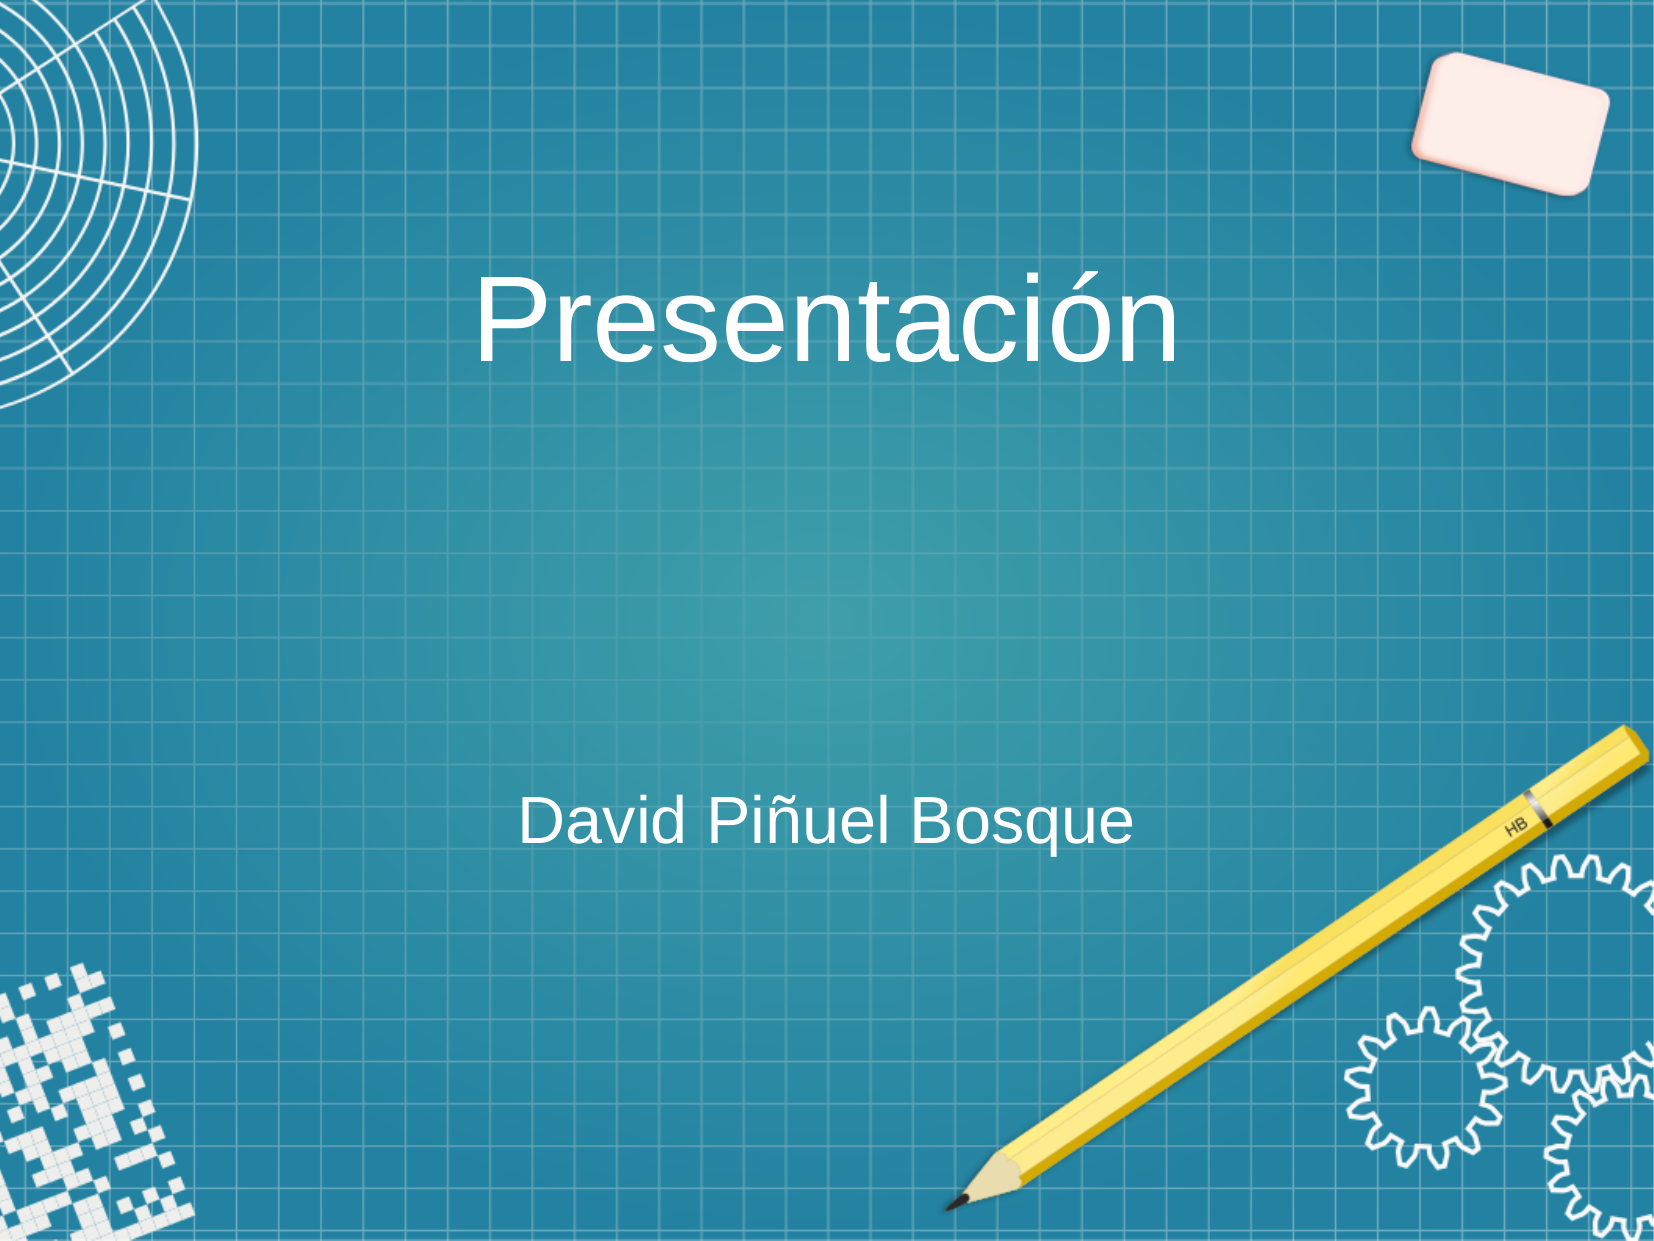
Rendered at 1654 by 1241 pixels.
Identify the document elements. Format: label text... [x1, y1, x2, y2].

title Presentación [82, 177, 1571, 461]
picture [0, 0, 1654, 1241]
subtitle David Piñuel Bosque [82, 519, 1571, 1123]
